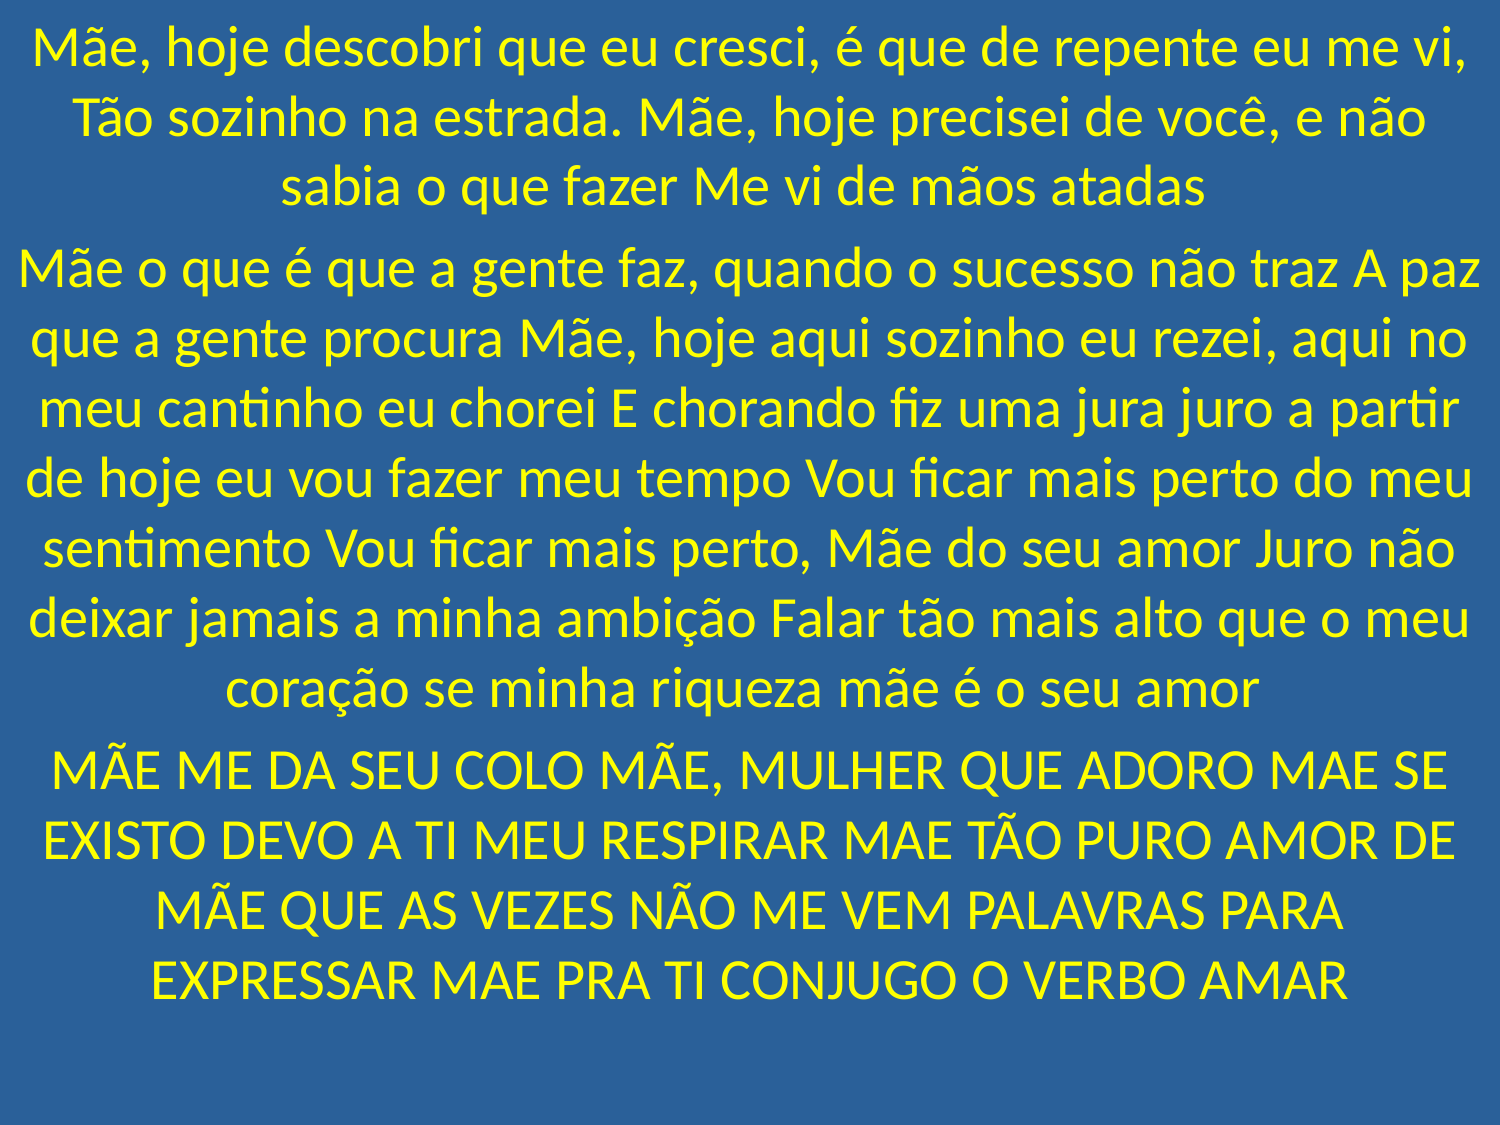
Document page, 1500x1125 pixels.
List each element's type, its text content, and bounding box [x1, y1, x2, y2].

text_box Mãe, hoje descobri que eu cresci, é que de repente eu me vi, Tão sozinho na estrada. Mãe, hoje precisei de você, e não sabia o que fazer Me vi de mãos atadas Mãe o que é que a gente faz, quando o sucesso não traz A paz que a gente procura Mãe, hoje aqui sozinho eu rezei, aqui no meu cantinho eu chorei E chorando fiz uma jura juro a partir de hoje eu vou fazer meu tempo Vou ficar mais perto do meu sentimento Vou ficar mais perto, Mãe do seu amor Juro não deixar jamais a minha ambição Falar tão mais alto que o meu coração se minha riqueza mãe é o seu amor MÃE ME DA SEU COLO MÃE, MULHER QUE ADORO MAE SE EXISTO DEVO A TI MEU RESPIRAR MAE TÃO PURO AMOR DE MÃE QUE AS VEZES NÃO ME VEM PALAVRAS PARA EXPRESSAR MAE PRA TI CONJUGO O VERBO AMAR [0, 0, 1500, 1125]
